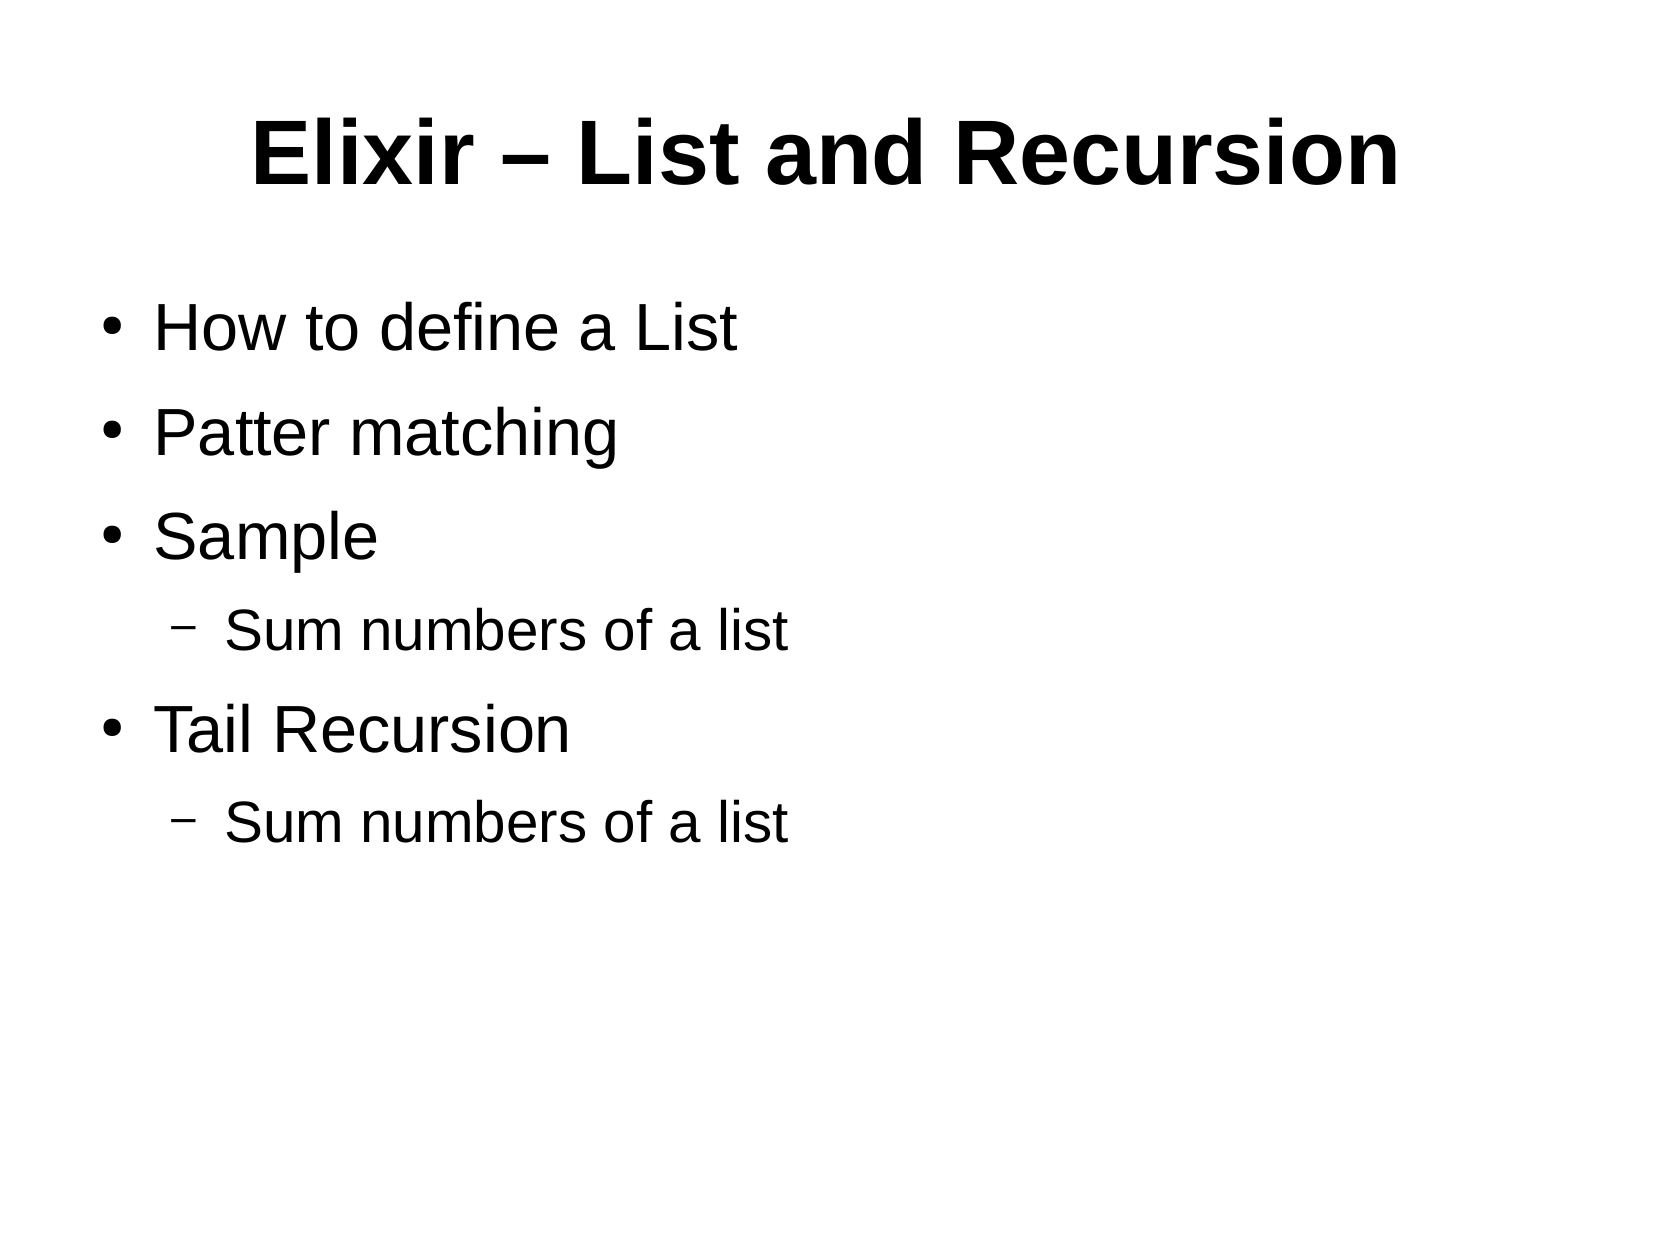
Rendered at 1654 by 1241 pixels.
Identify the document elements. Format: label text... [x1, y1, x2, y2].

list How to define a List Patter matching Sample Sum numbers of a list Tail Recursion Sum numbers of a list [82, 290, 1571, 1010]
title Elixir – List and Recursion [82, 49, 1571, 257]
